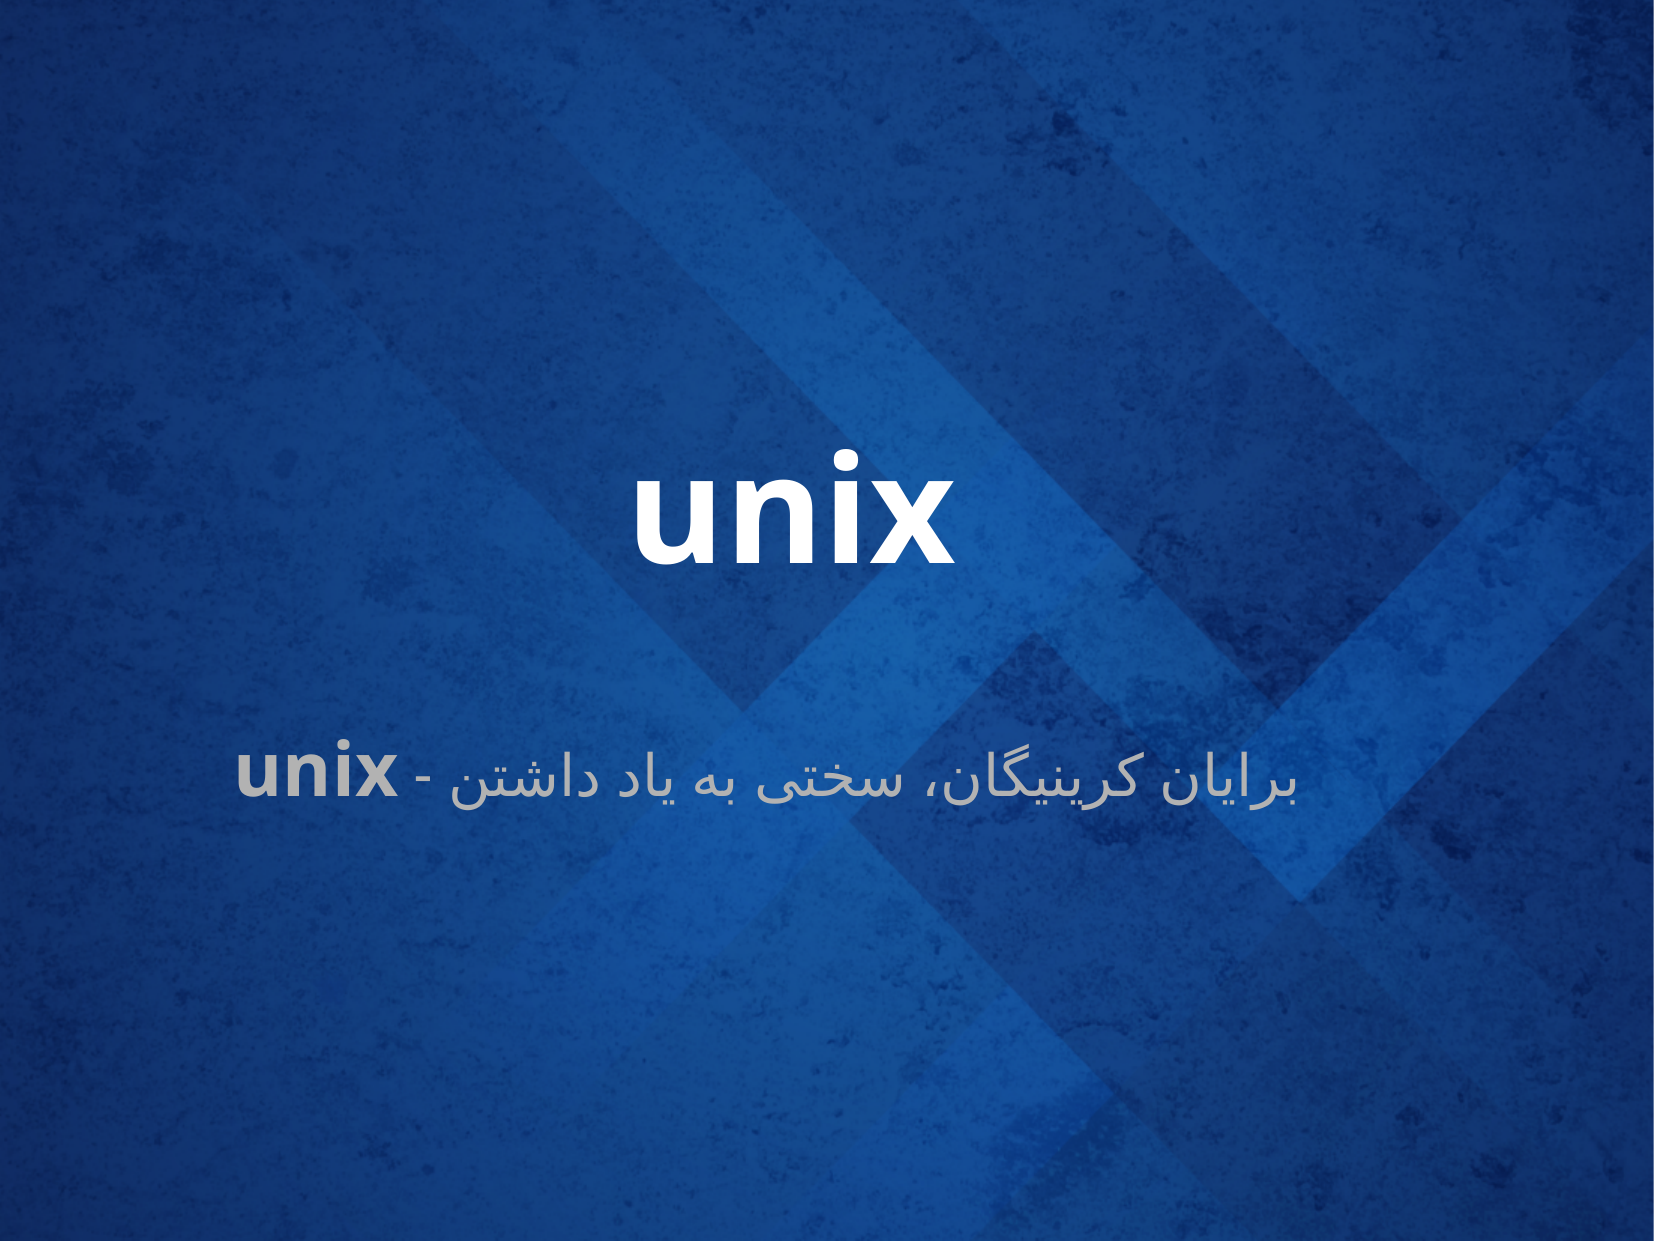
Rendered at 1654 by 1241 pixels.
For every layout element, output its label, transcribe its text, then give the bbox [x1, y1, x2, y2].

subtitle برایان کرینیگان، سختی به یاد داشتن - unix [194, 627, 1341, 910]
picture [0, 0, 1654, 1241]
title unix [194, 383, 1388, 628]
